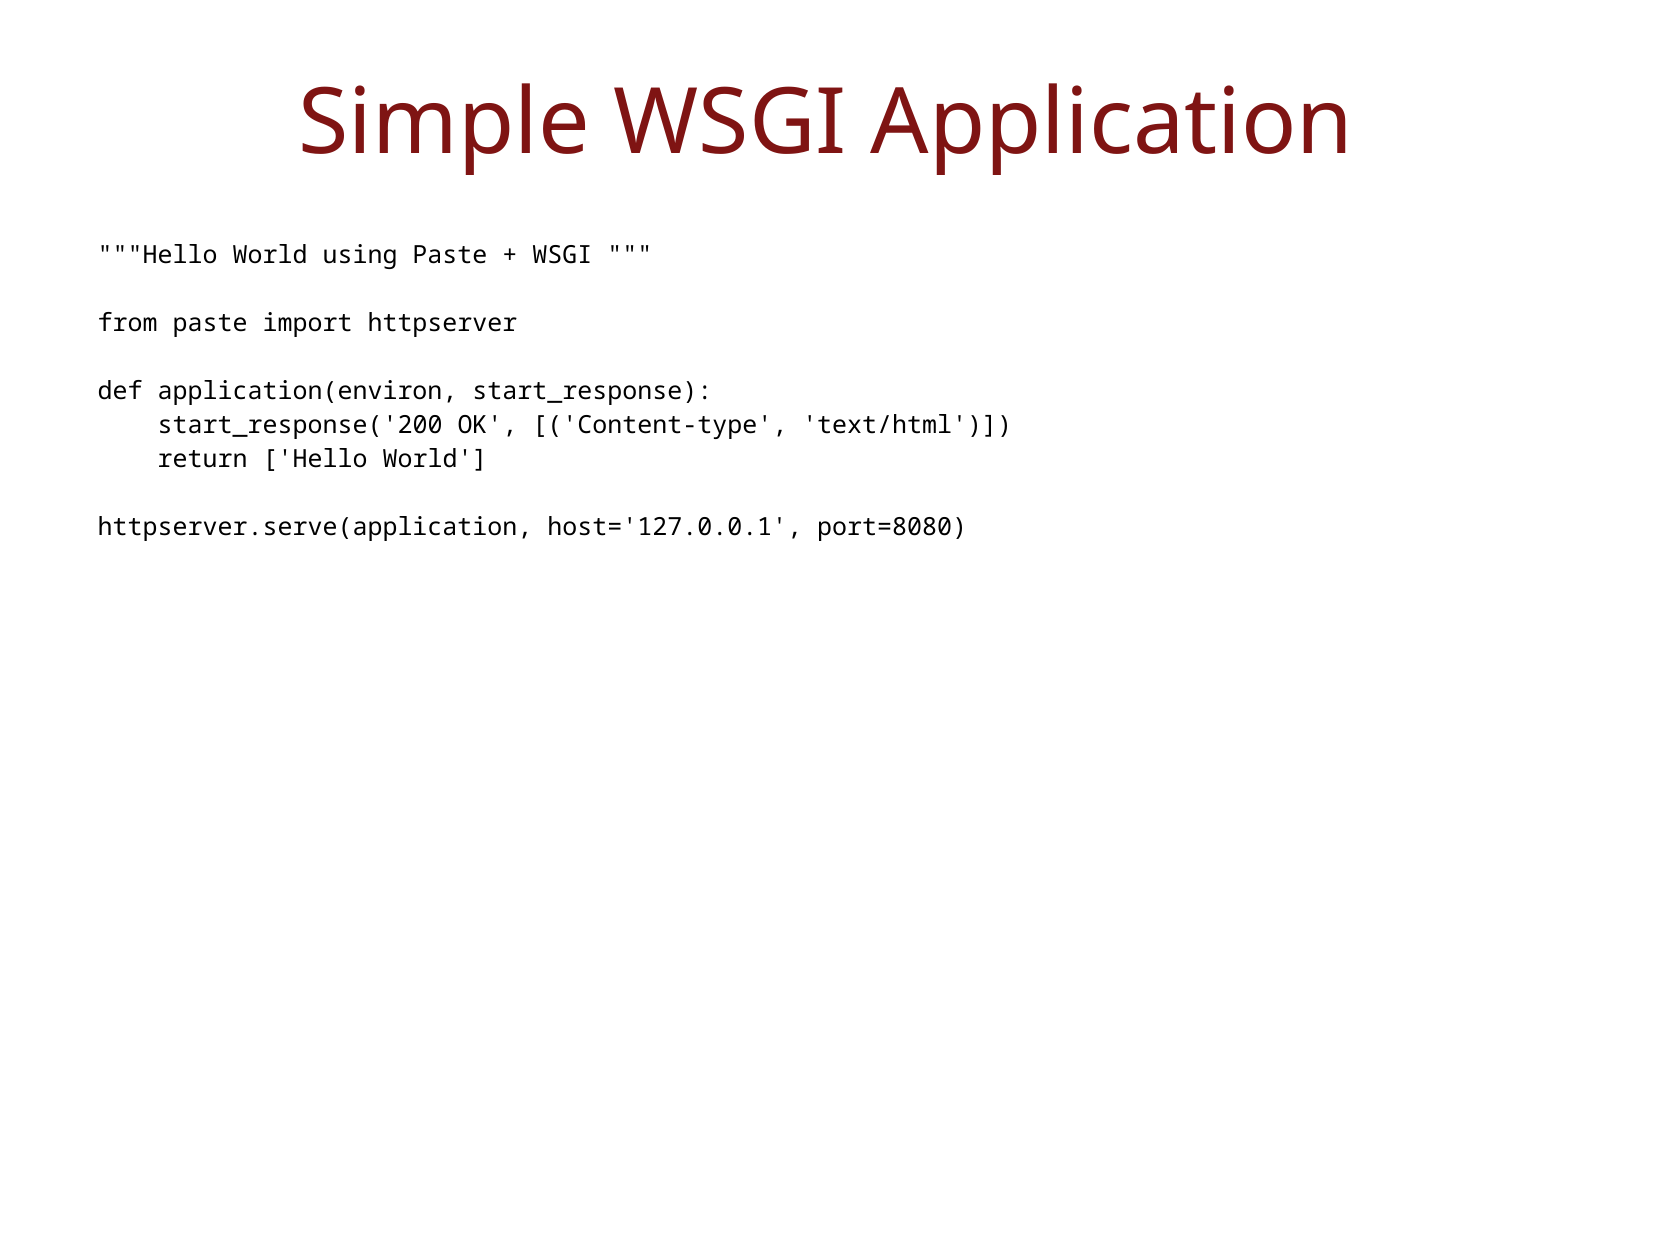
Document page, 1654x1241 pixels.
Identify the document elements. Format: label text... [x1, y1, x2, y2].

text_box """Hello World using Paste + WSGI """ from paste import httpserver def application(environ, start_response): start_response('200 OK', [('Content-type', 'text/html')]) return ['Hello World'] httpserver.serve(application, host='127.0.0.1', port=8080) [82, 229, 1654, 535]
title Simple WSGI Application [82, 56, 1571, 181]
